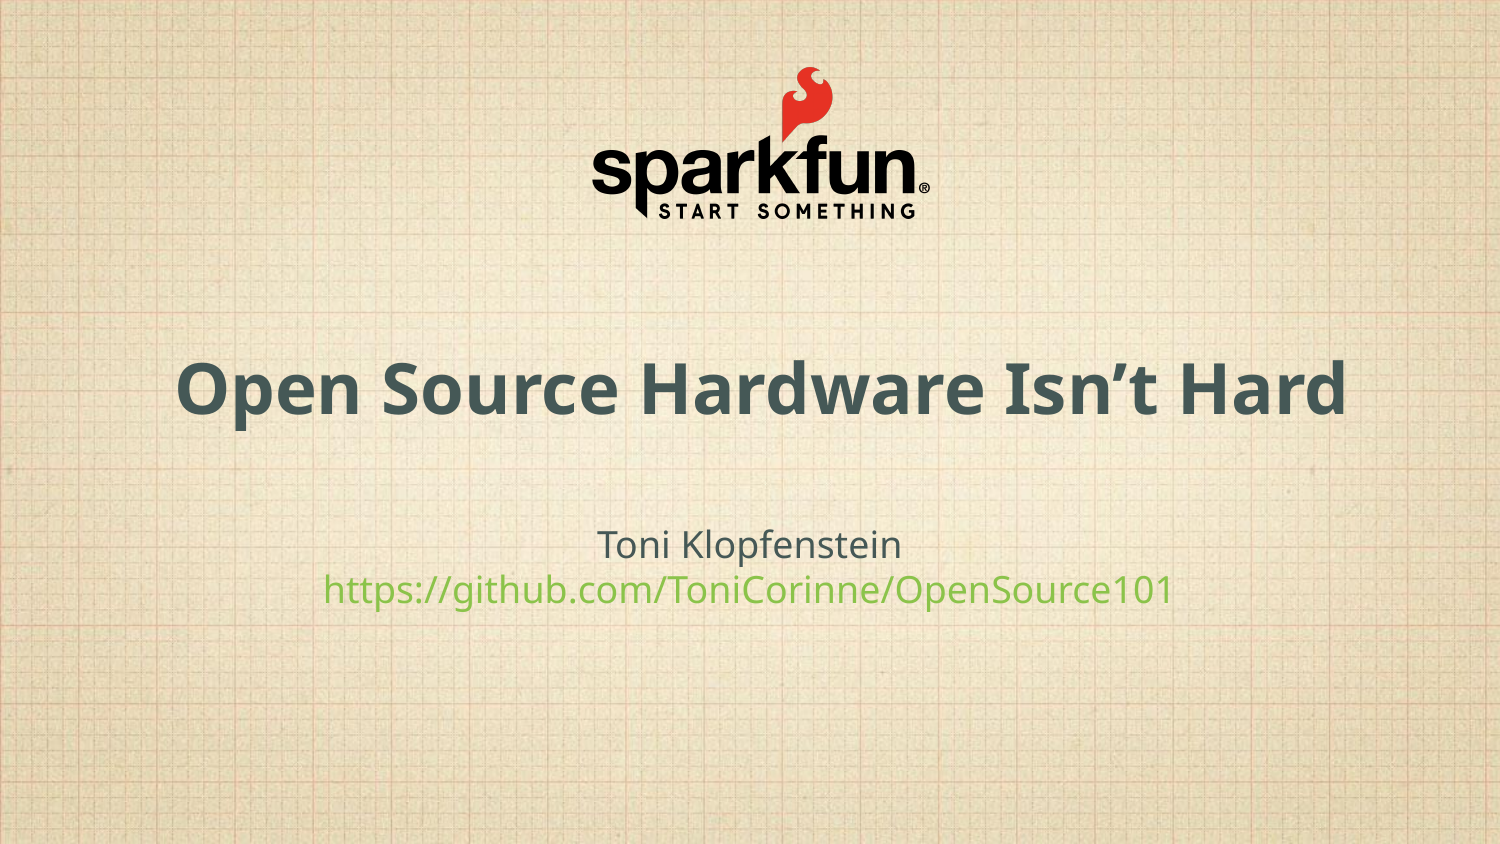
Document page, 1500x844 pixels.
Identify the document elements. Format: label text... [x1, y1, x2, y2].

picture [0, 0, 1500, 844]
title Open Source Hardware Isn’t Hard [143, 335, 1382, 444]
subtitle Toni Klopfenstein https://github.com/ToniCorinne/OpenSource101 [255, 505, 1245, 644]
